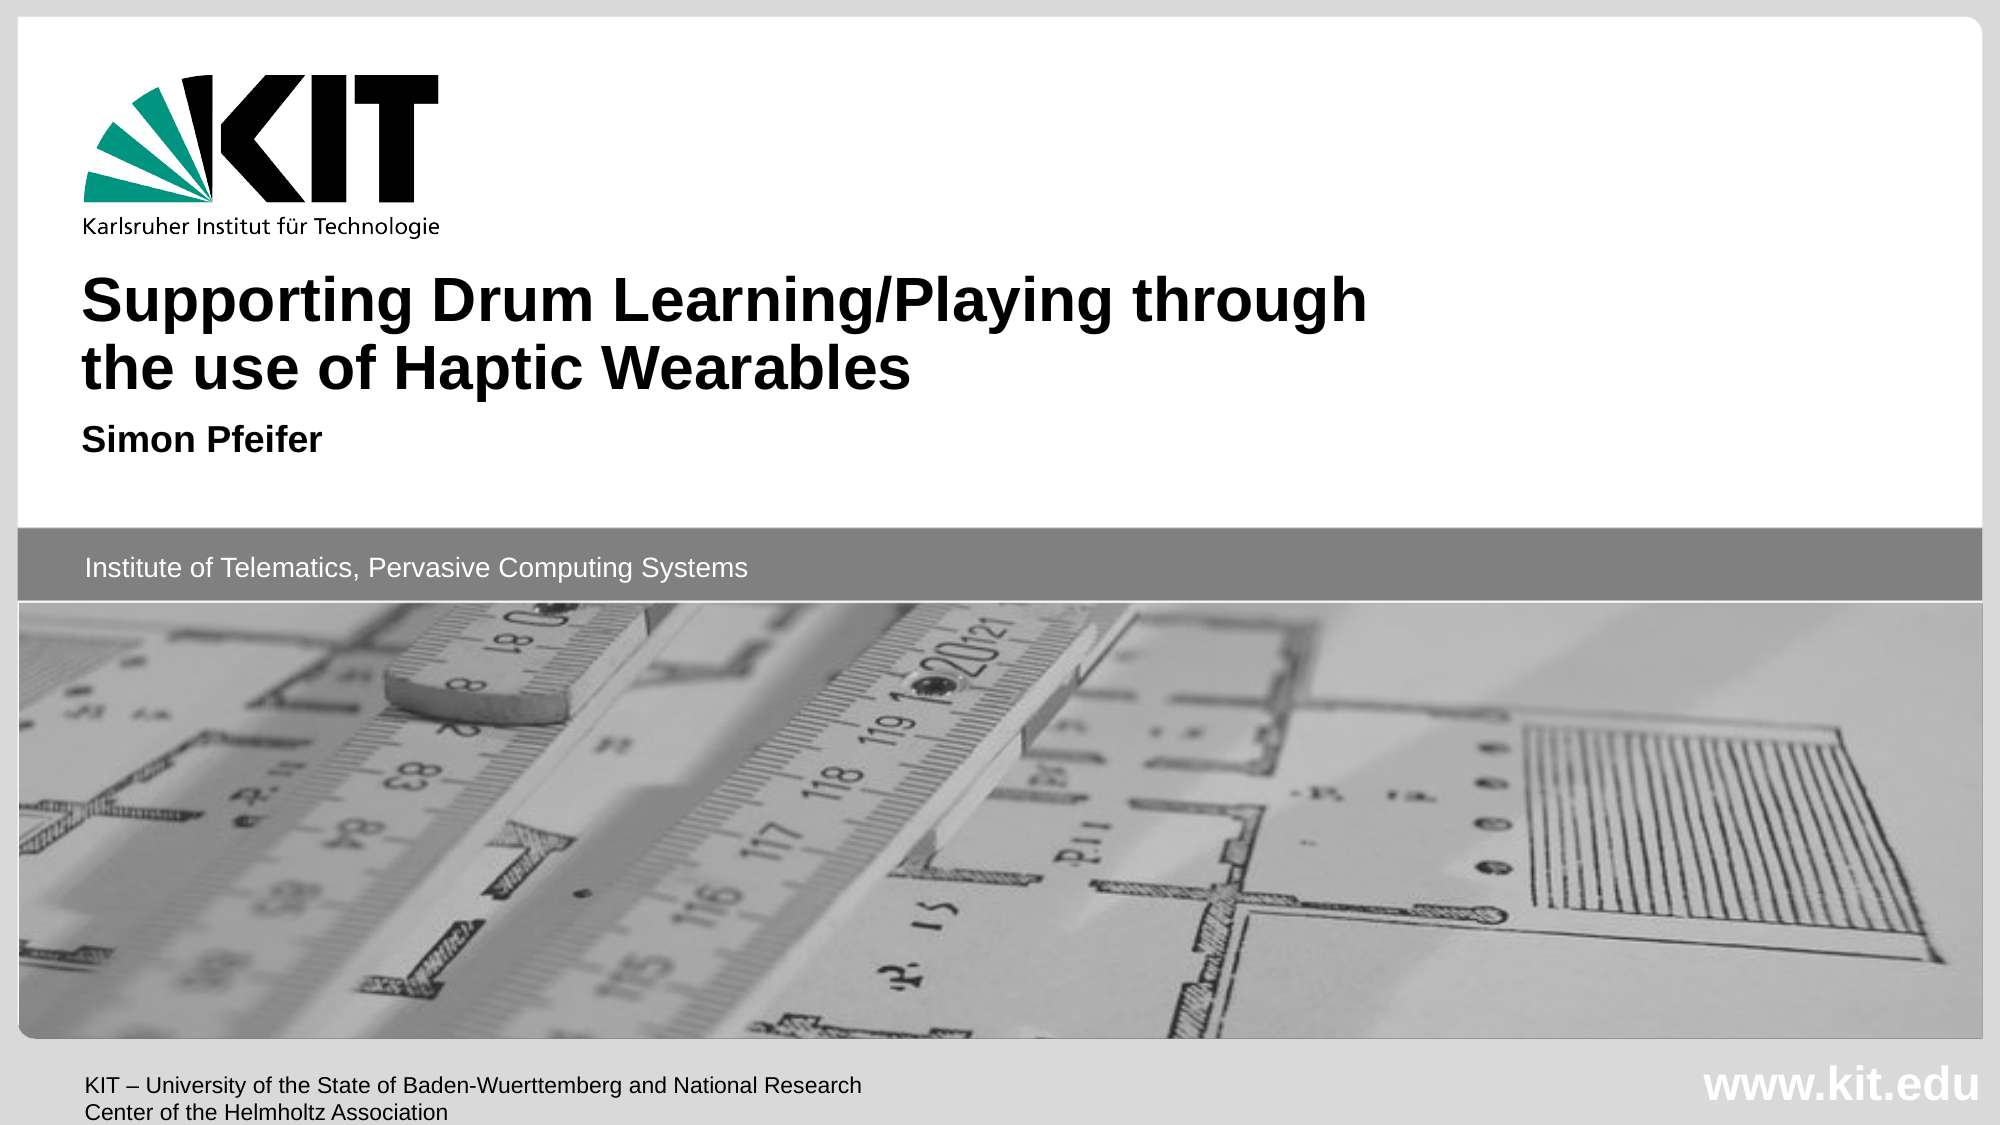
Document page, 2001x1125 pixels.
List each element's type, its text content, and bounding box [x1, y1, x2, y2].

picture [0, 0, 2000, 1125]
text_box Simon Pfeifer [81, 415, 1455, 492]
text_box Supporting Drum Learning/Playing through the use of Haptic Wearables [81, 259, 1458, 403]
